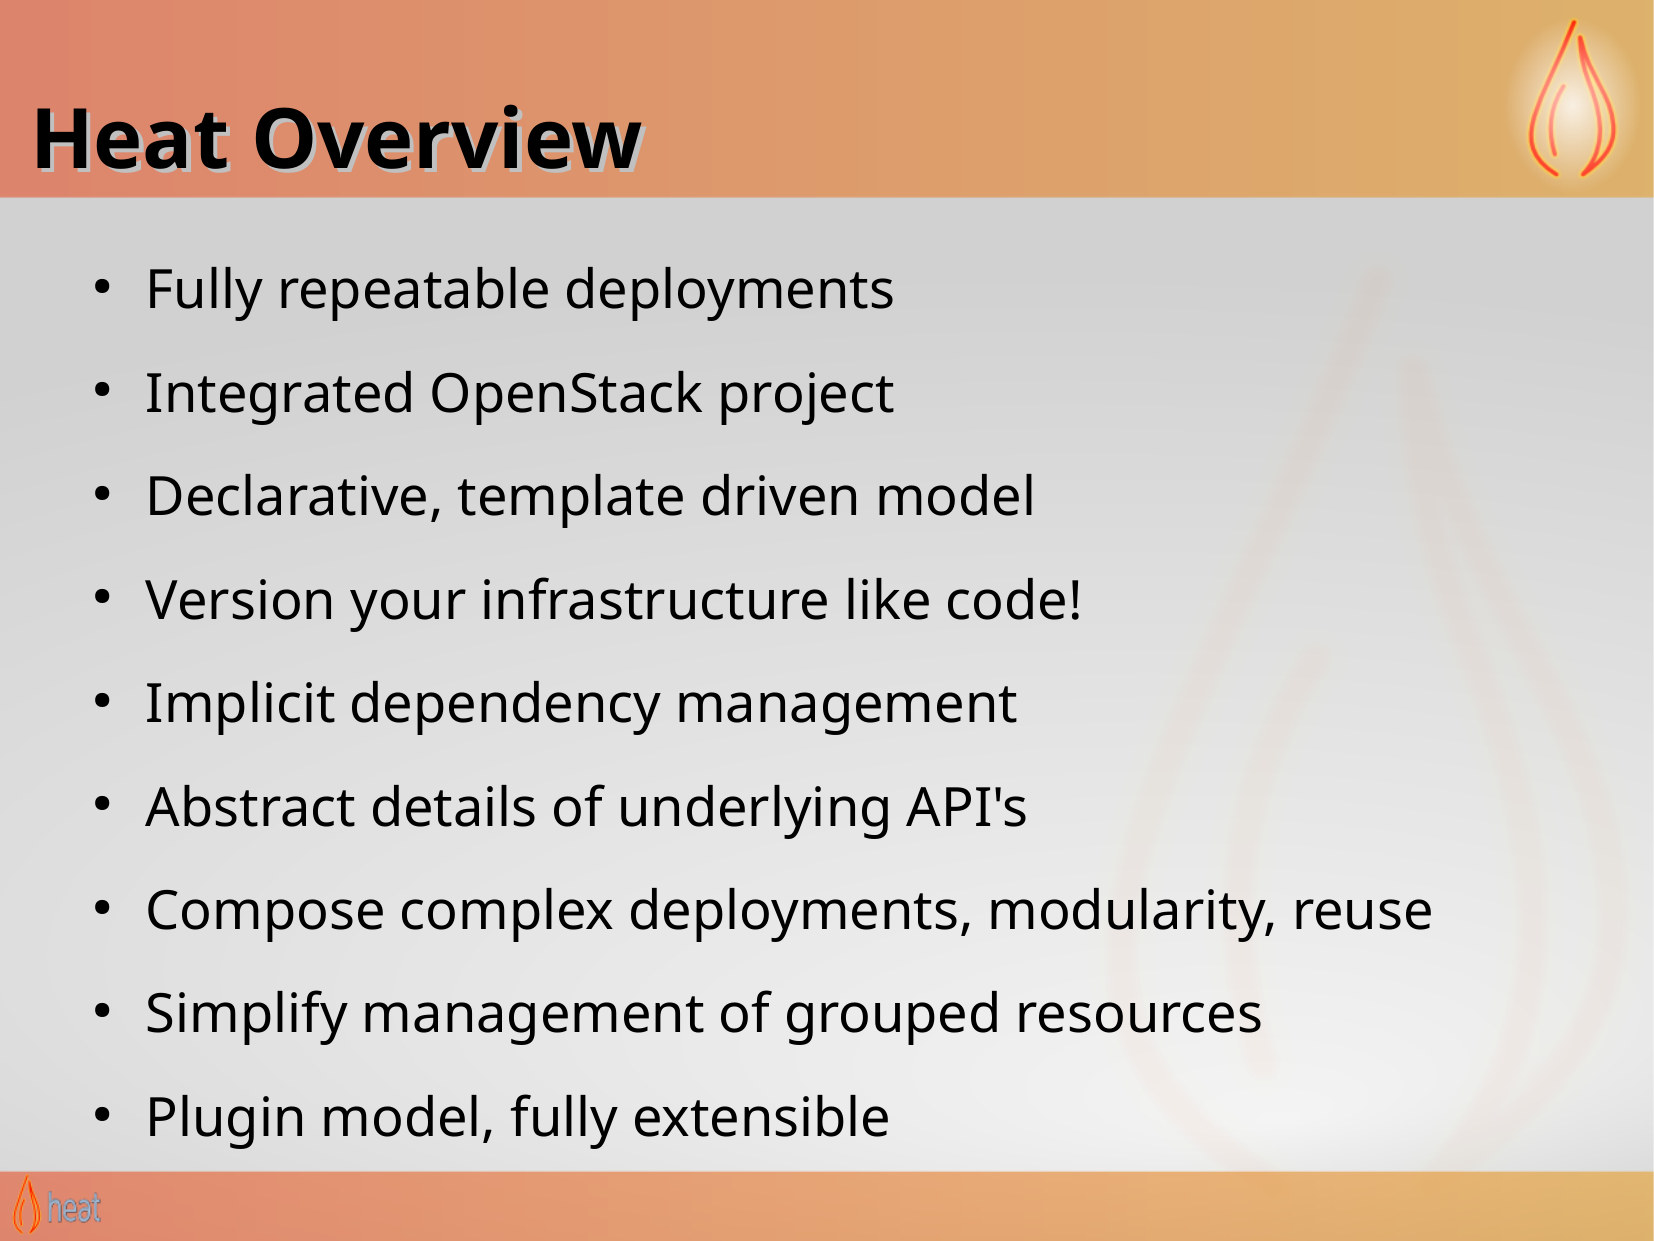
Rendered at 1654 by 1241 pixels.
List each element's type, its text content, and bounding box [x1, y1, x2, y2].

title Heat Overview [30, 23, 1606, 249]
list Fully repeatable deployments Integrated OpenStack project Declarative, template driven model Version your infrastructure like code! Implicit dependency management Abstract details of underlying API's Compose complex deployments, modularity, reuse Simplify management of grouped resources Plugin model, fully extensible [75, 250, 1564, 1206]
picture [0, 0, 1654, 1241]
